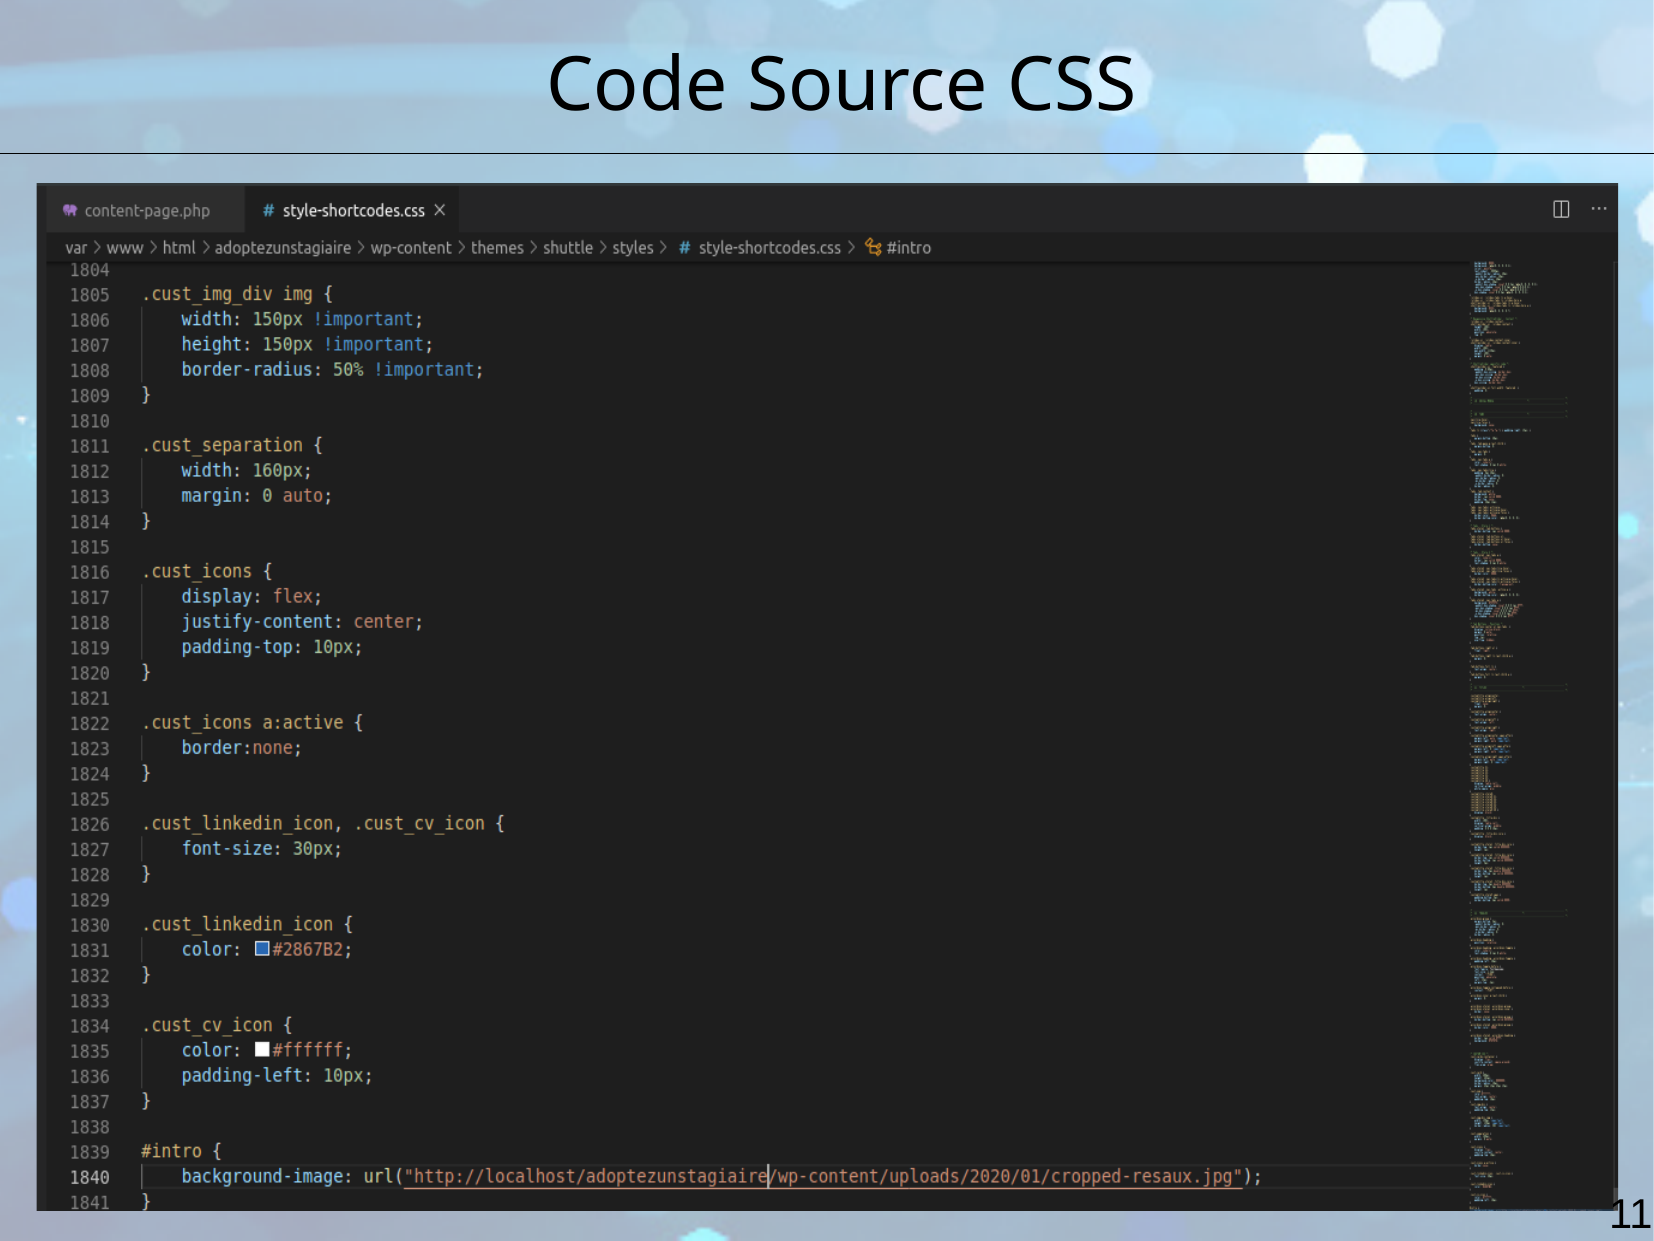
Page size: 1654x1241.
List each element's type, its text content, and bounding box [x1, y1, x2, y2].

text_box Code Source CSS [531, 22, 1206, 142]
picture [0, 154, 1654, 1241]
picture [0, 0, 1654, 153]
text_box 11 [1594, 1183, 1654, 1241]
